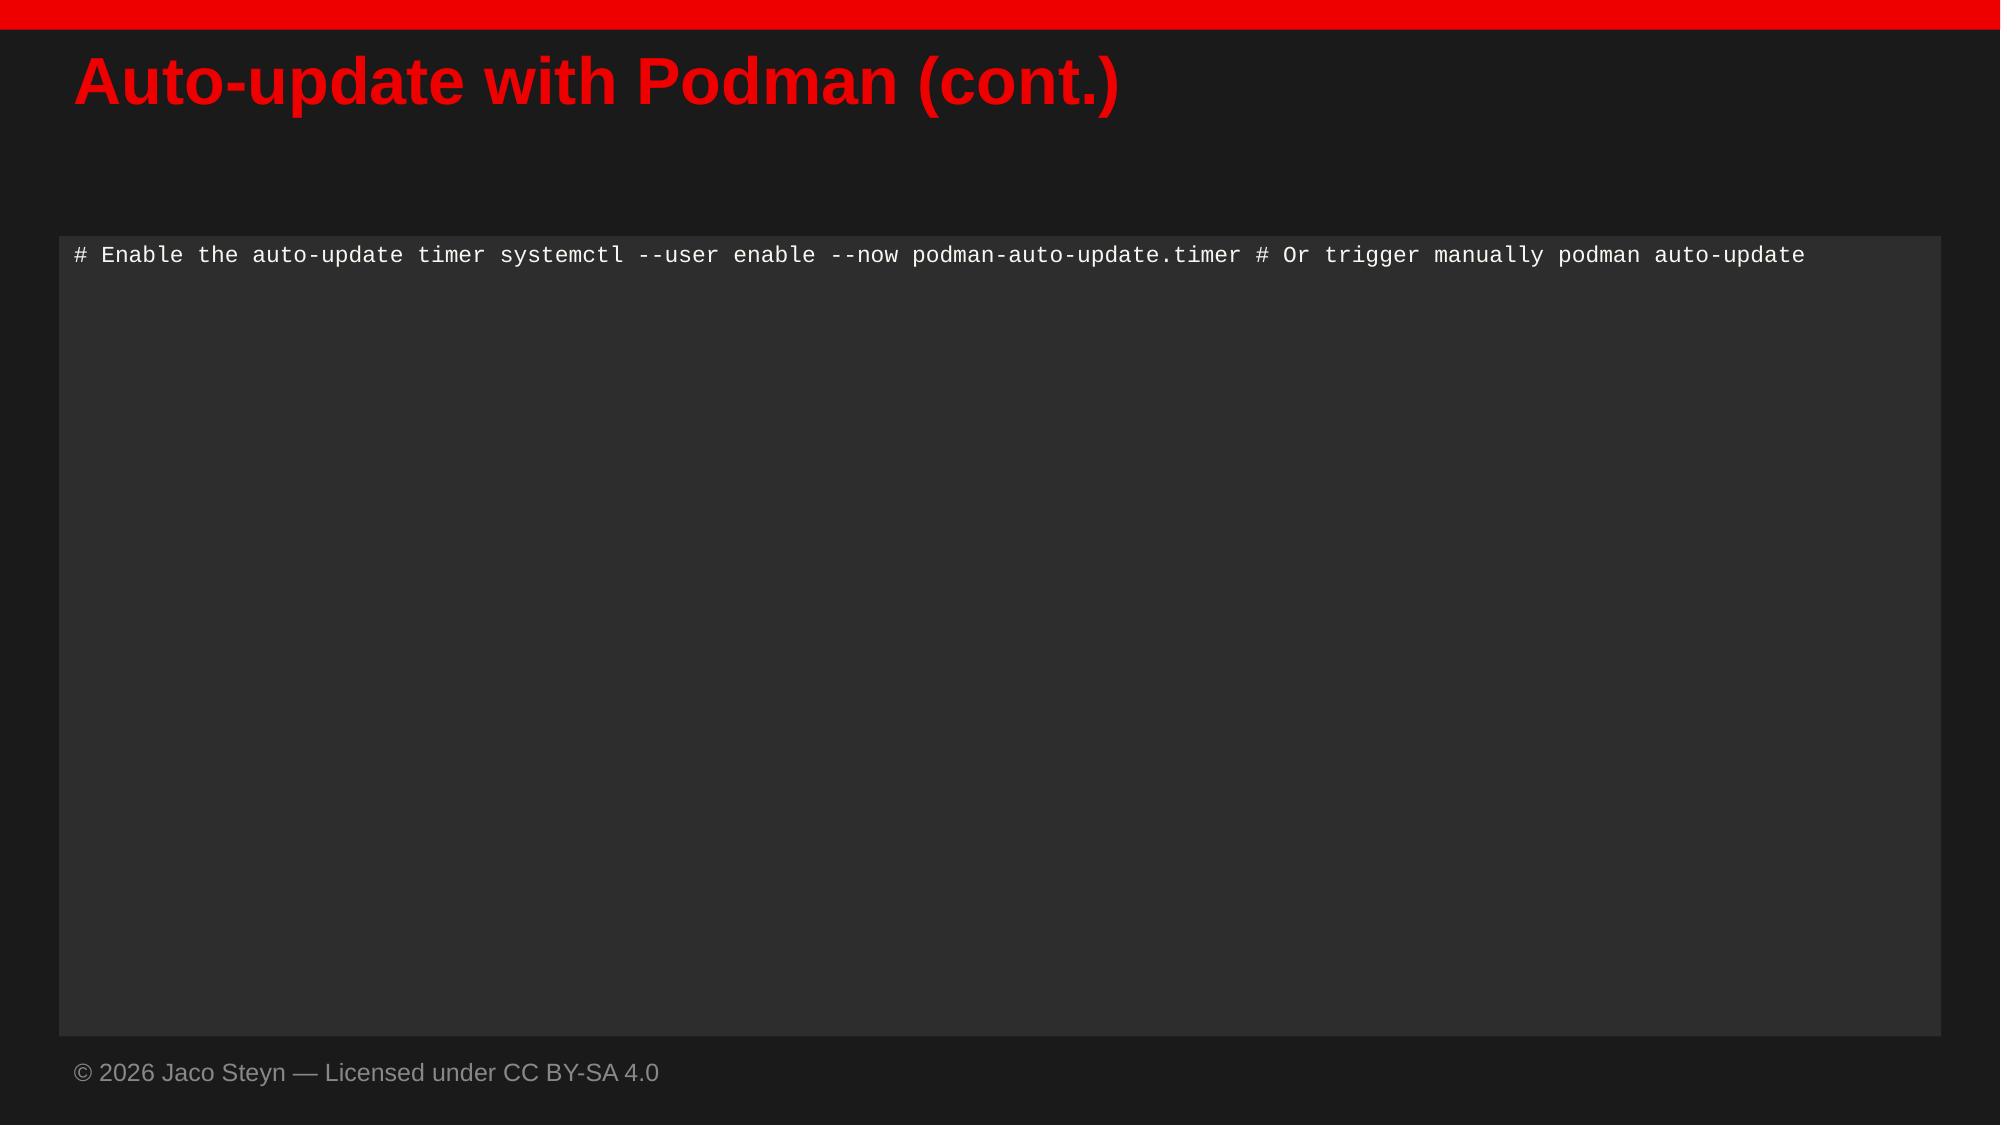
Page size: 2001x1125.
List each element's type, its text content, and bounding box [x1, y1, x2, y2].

text_box # Enable the auto-update timer systemctl --user enable --now podman-auto-update.timer # Or trigger manually podman auto-update [59, 236, 1942, 1037]
text_box Auto-update with Podman (cont.) [59, 36, 1942, 208]
text_box © 2026 Jaco Steyn — Licensed under CC BY-SA 4.0 [59, 1051, 1942, 1093]
text_box [0, 0, 2001, 30]
